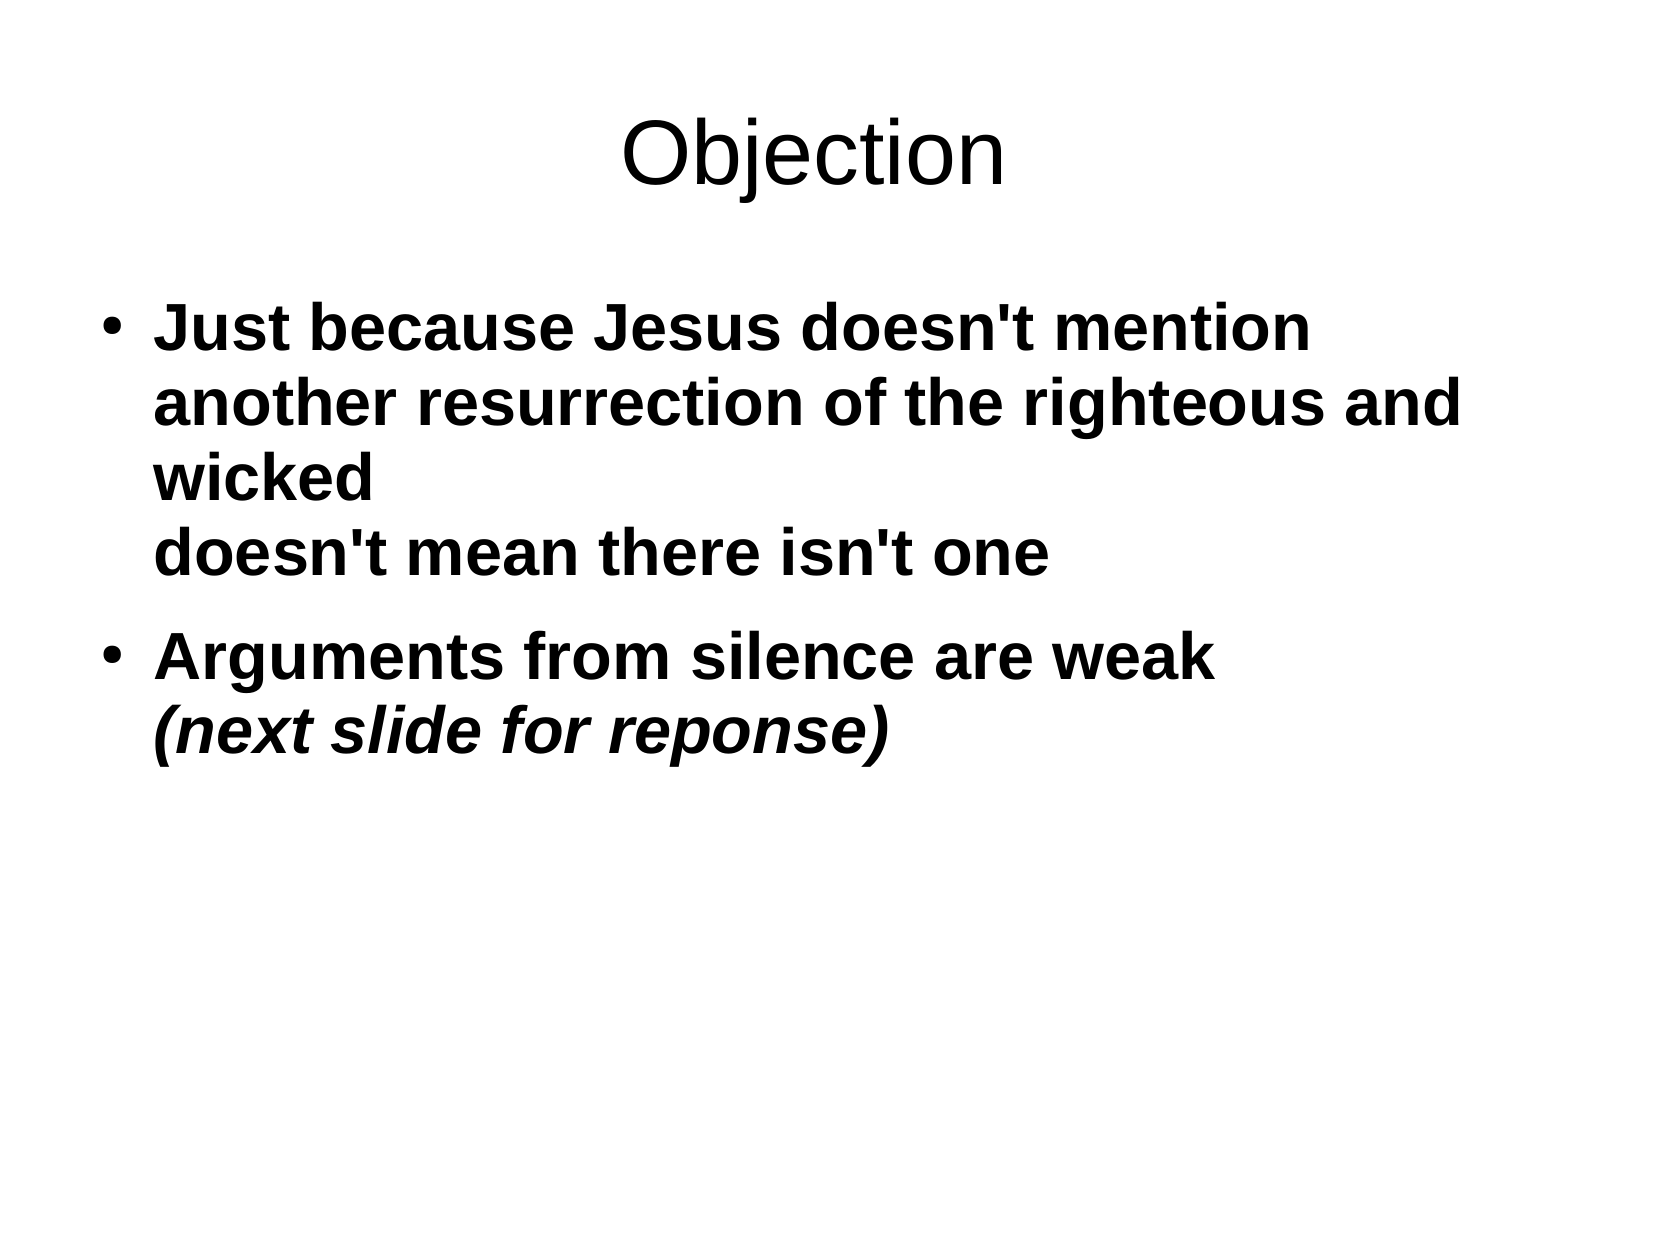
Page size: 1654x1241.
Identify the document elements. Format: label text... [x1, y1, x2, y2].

list Just because Jesus doesn't mention another resurrection of the righteous and wicked doesn't mean there isn't one Arguments from silence are weak (next slide for reponse) [82, 290, 1571, 1109]
title Objection [82, 49, 1571, 257]
